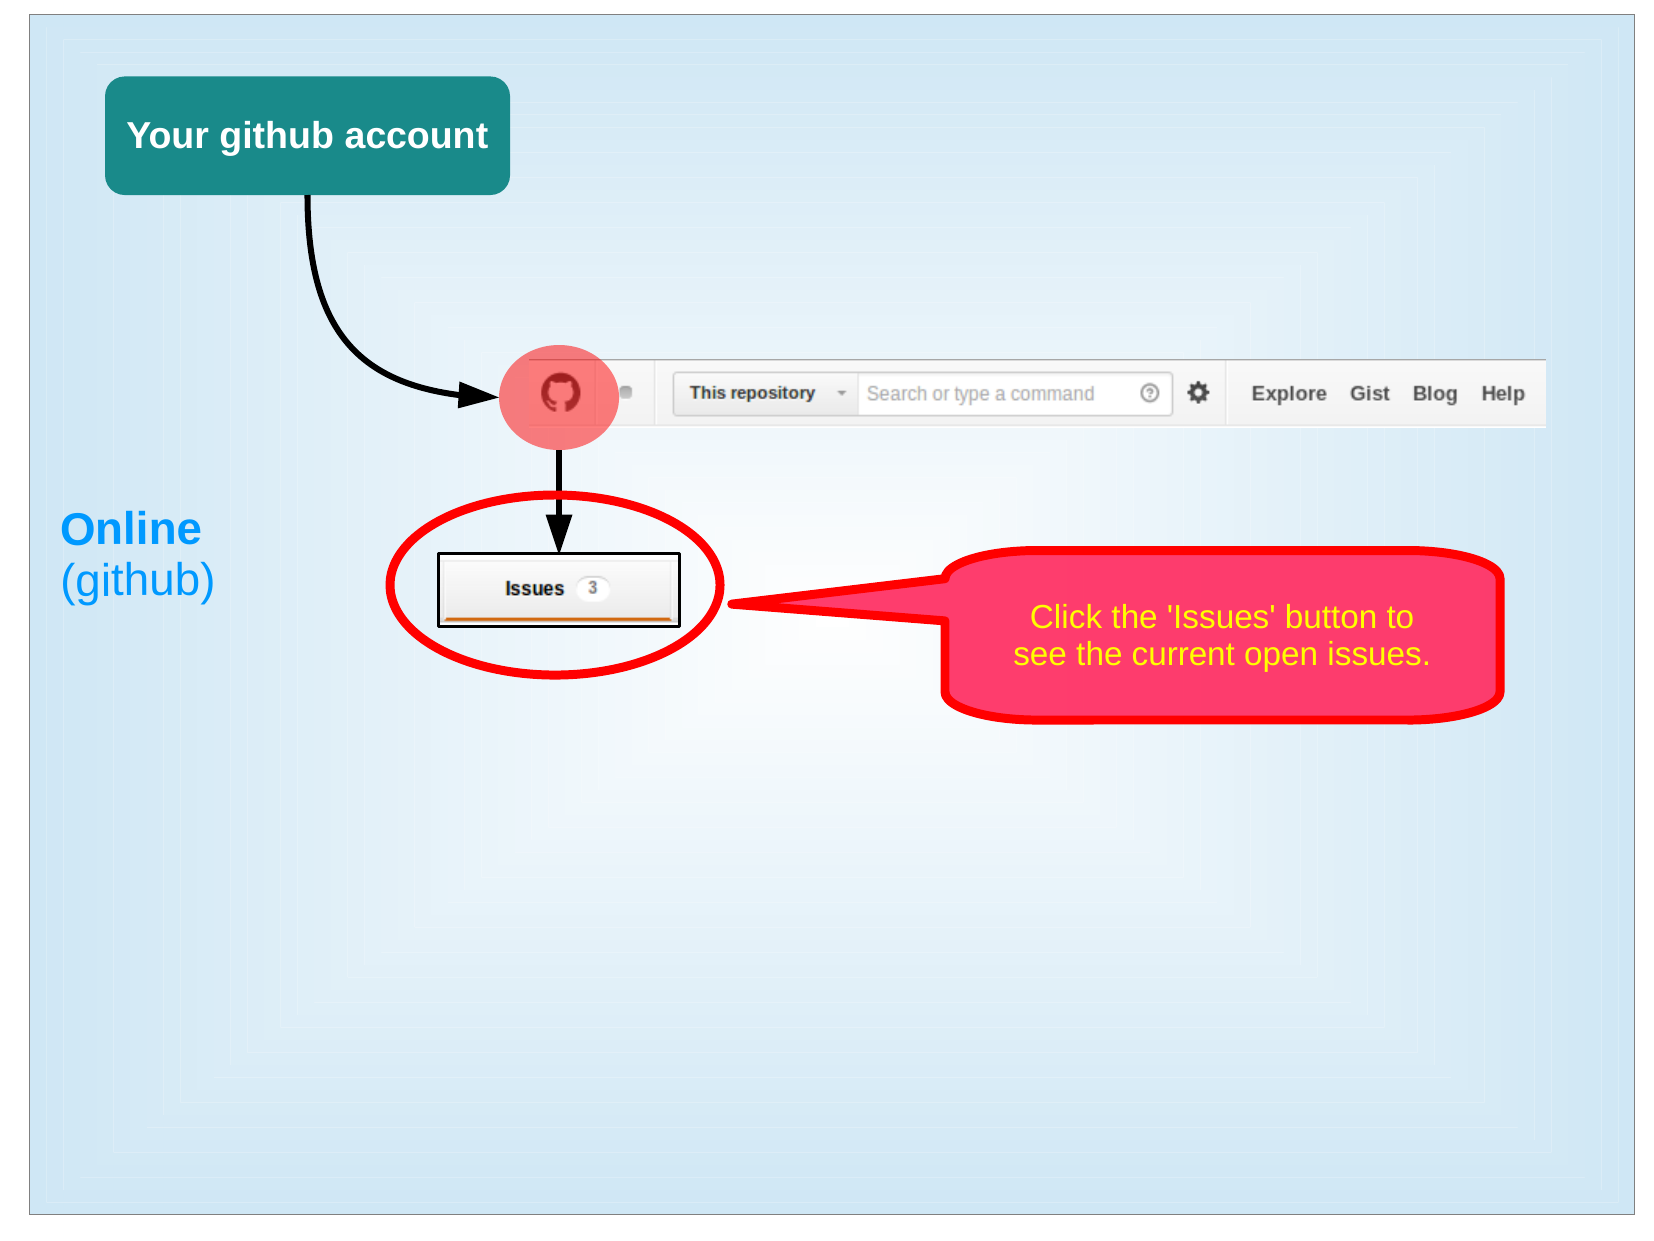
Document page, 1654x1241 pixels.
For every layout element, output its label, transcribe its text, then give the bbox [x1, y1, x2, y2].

text_box Click the 'Issues' button to see the current open issues. [731, 550, 1501, 721]
text_box [29, 14, 1635, 1215]
text_box Online (github) [45, 495, 231, 614]
picture [440, 555, 678, 626]
picture [602, 359, 1546, 428]
text_box Your github account [105, 76, 511, 196]
